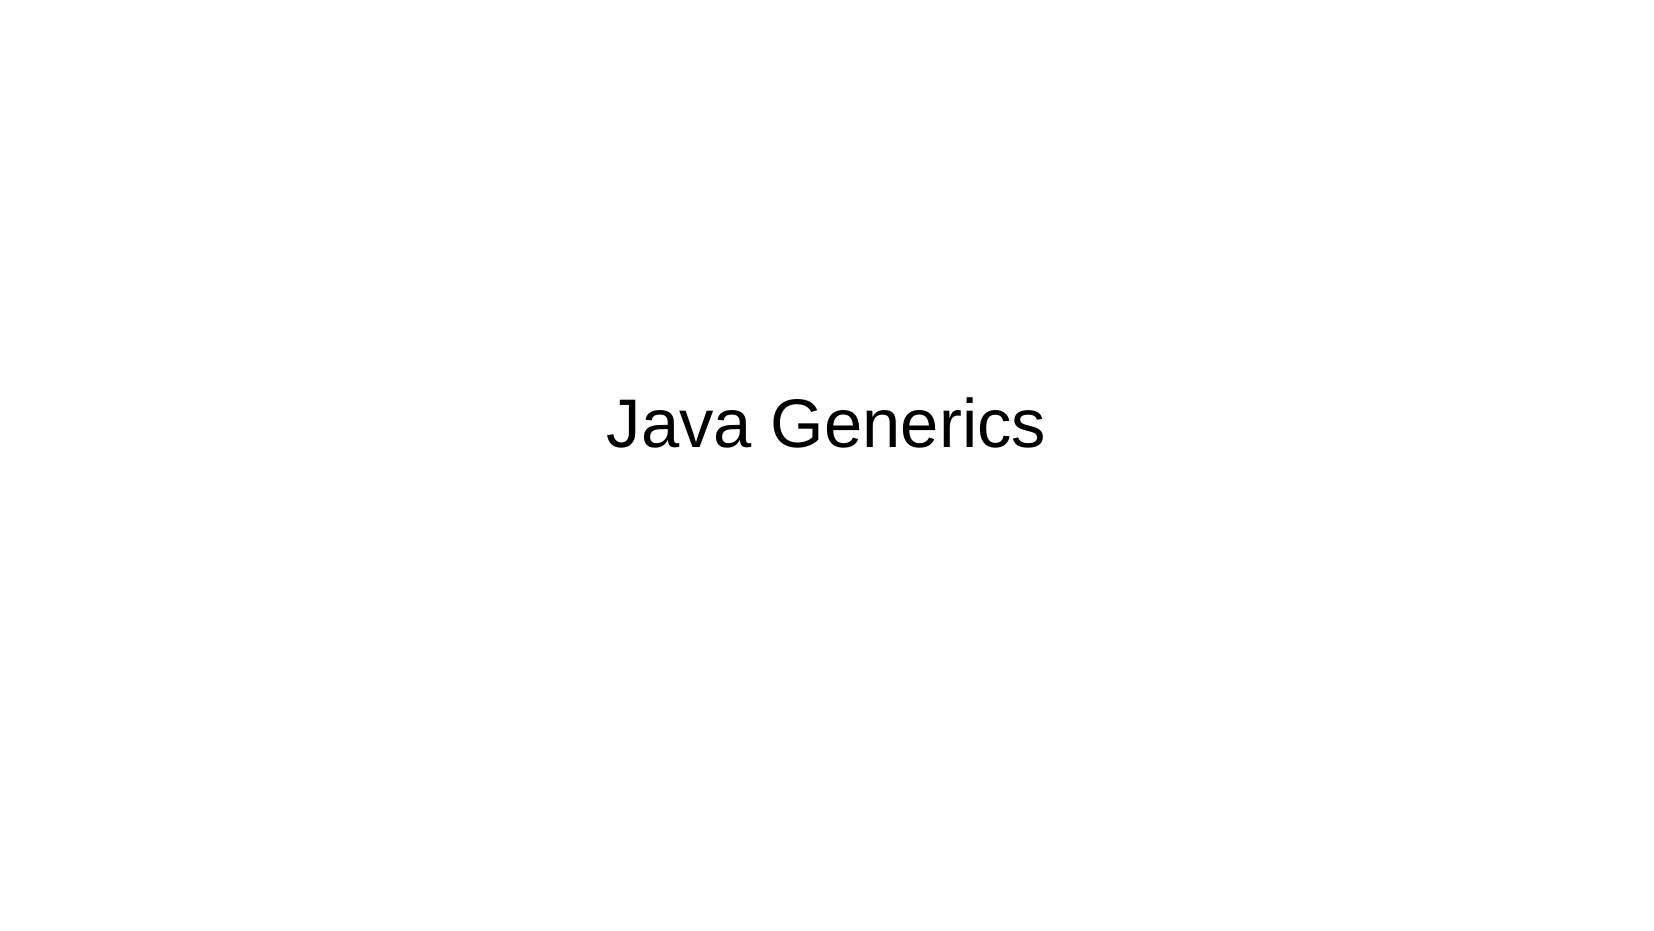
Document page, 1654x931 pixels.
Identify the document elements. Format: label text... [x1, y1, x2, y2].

title Java Generics [82, 37, 1571, 811]
